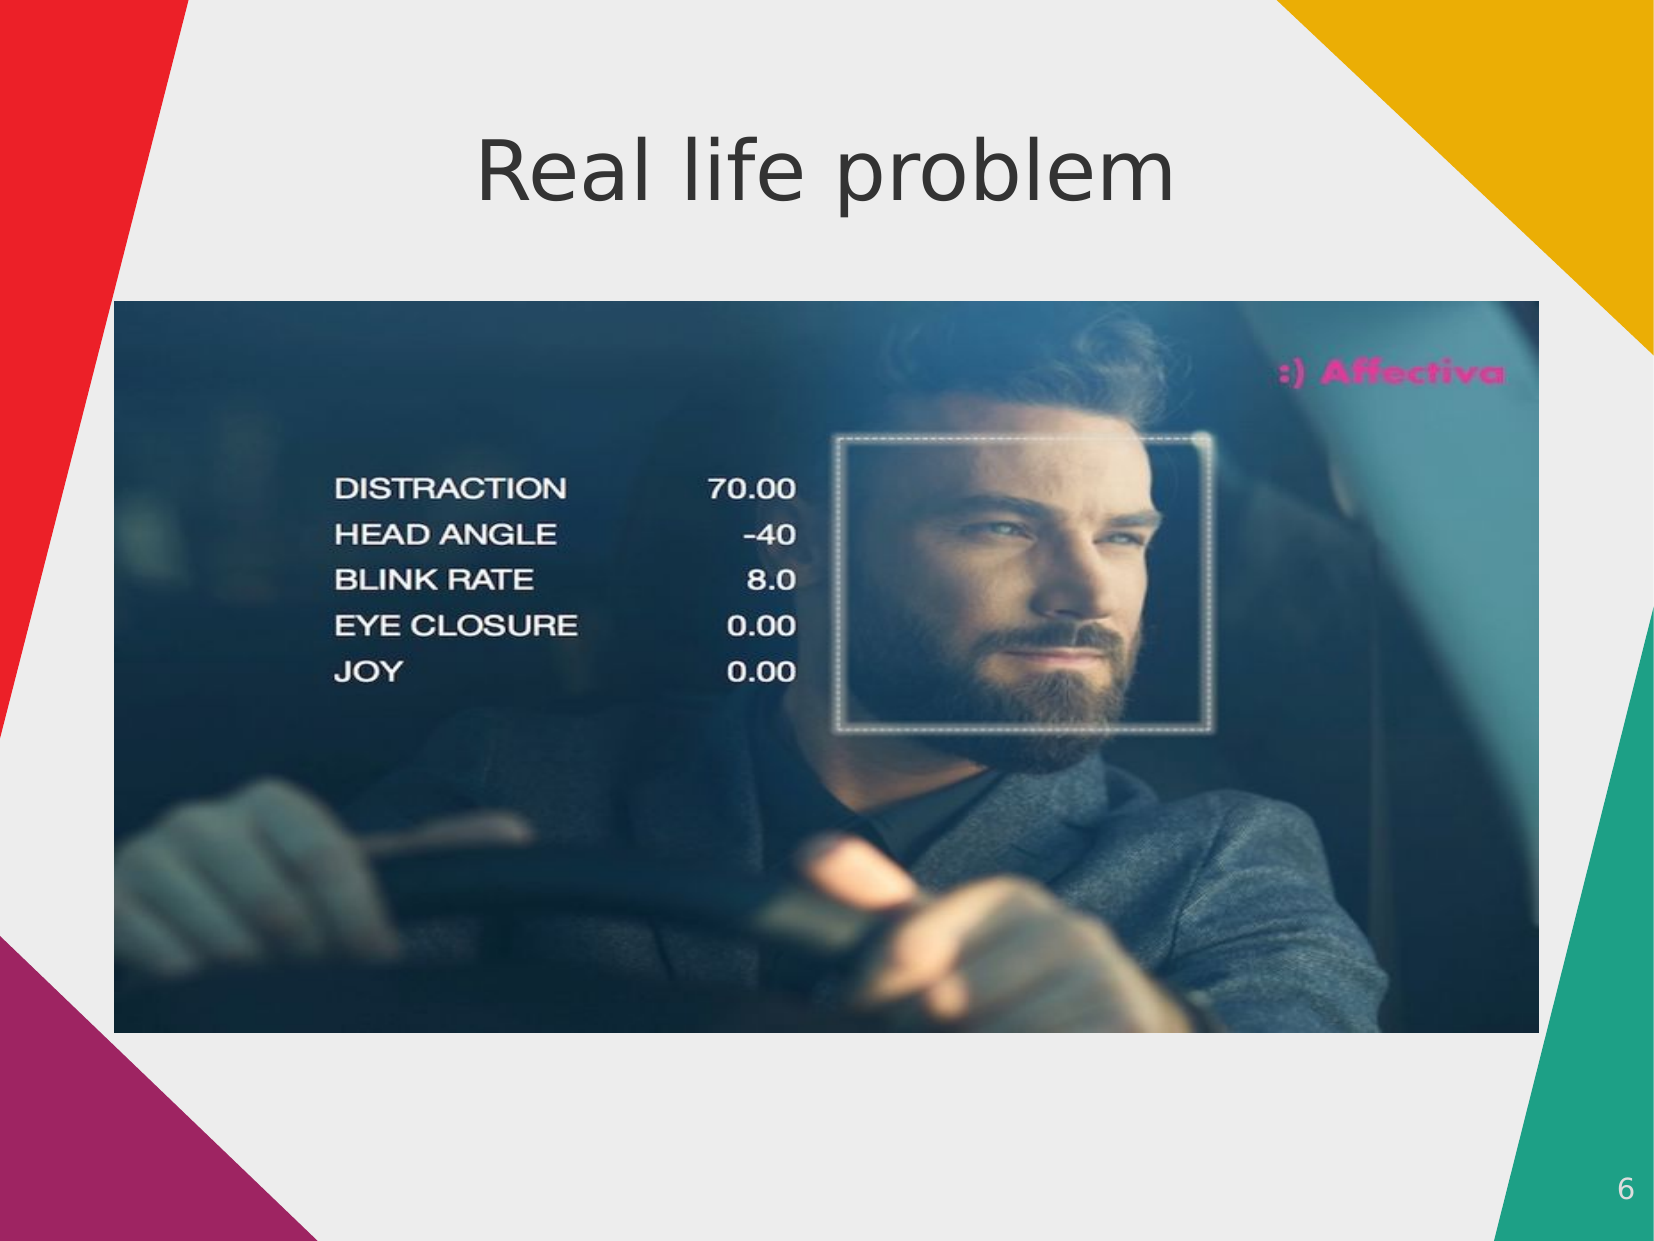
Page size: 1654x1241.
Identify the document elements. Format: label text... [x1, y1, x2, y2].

title Real life problem [114, 73, 1539, 270]
picture [114, 301, 1539, 1033]
